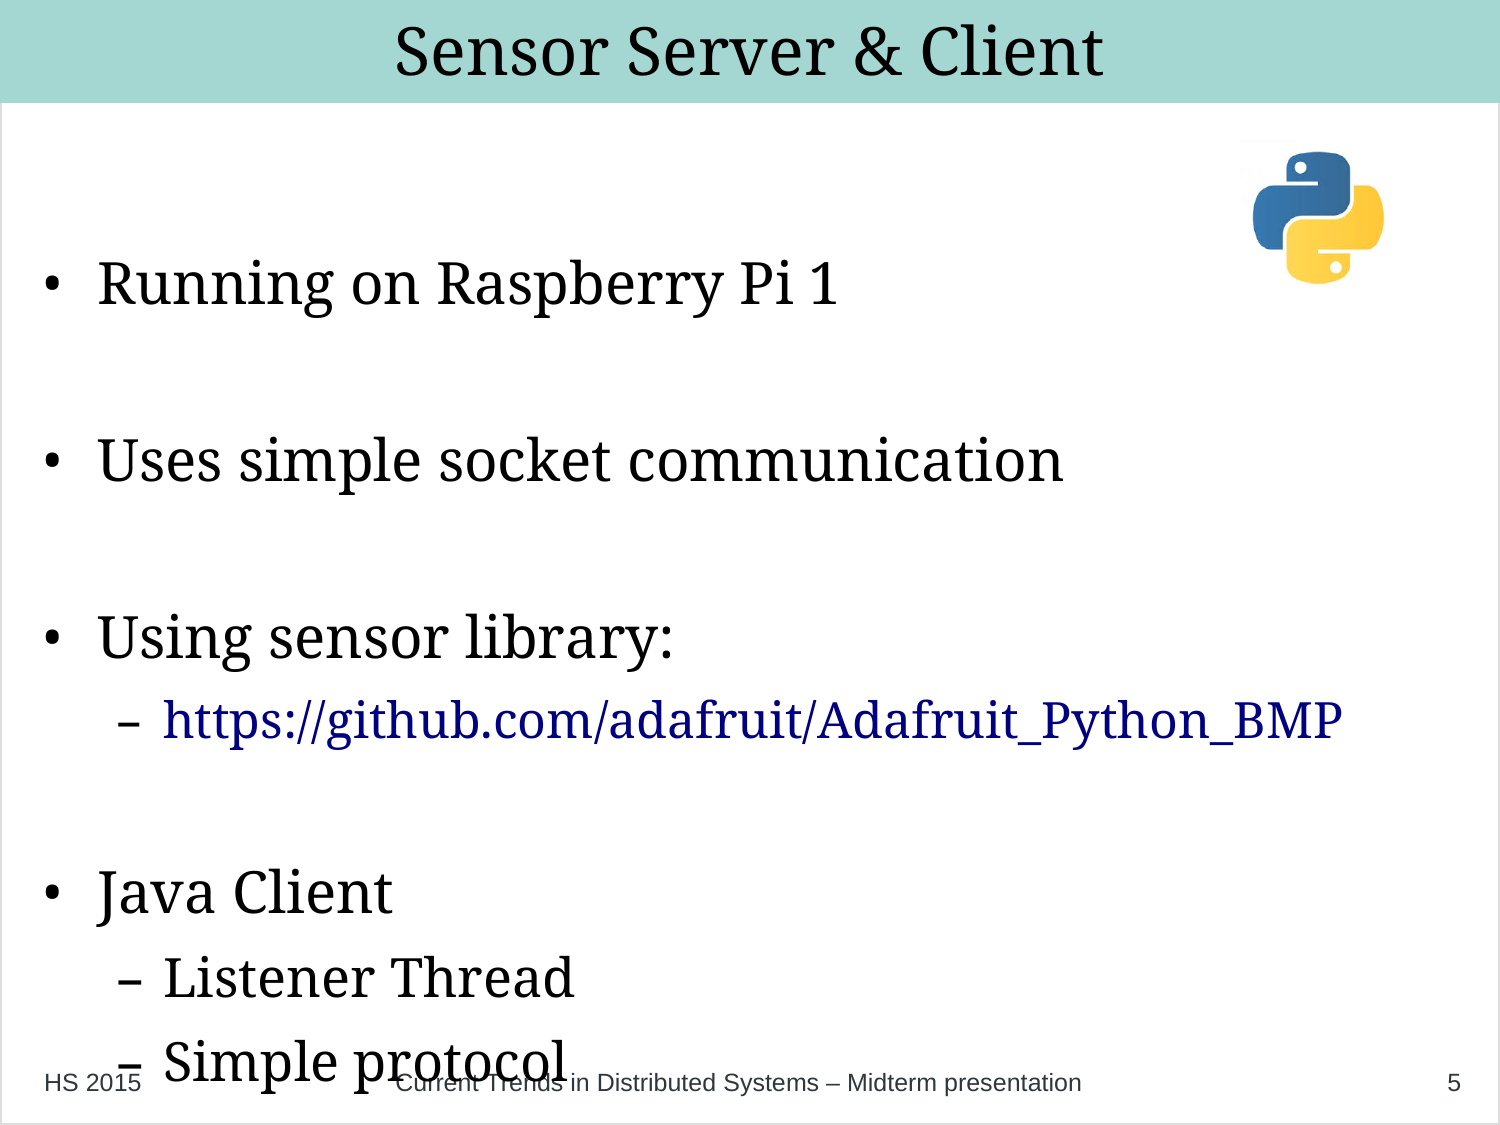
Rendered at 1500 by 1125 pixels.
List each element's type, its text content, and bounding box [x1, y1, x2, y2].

picture [1240, 139, 1396, 296]
list Running on Raspberry Pi 1 Uses simple socket communication Using sensor library: https://github.com/adafruit/Adafruit_Python_BMP Java Client Listener Thread Simple protocol [26, 145, 1477, 1125]
title Sensor Server & Client [0, 0, 1500, 100]
